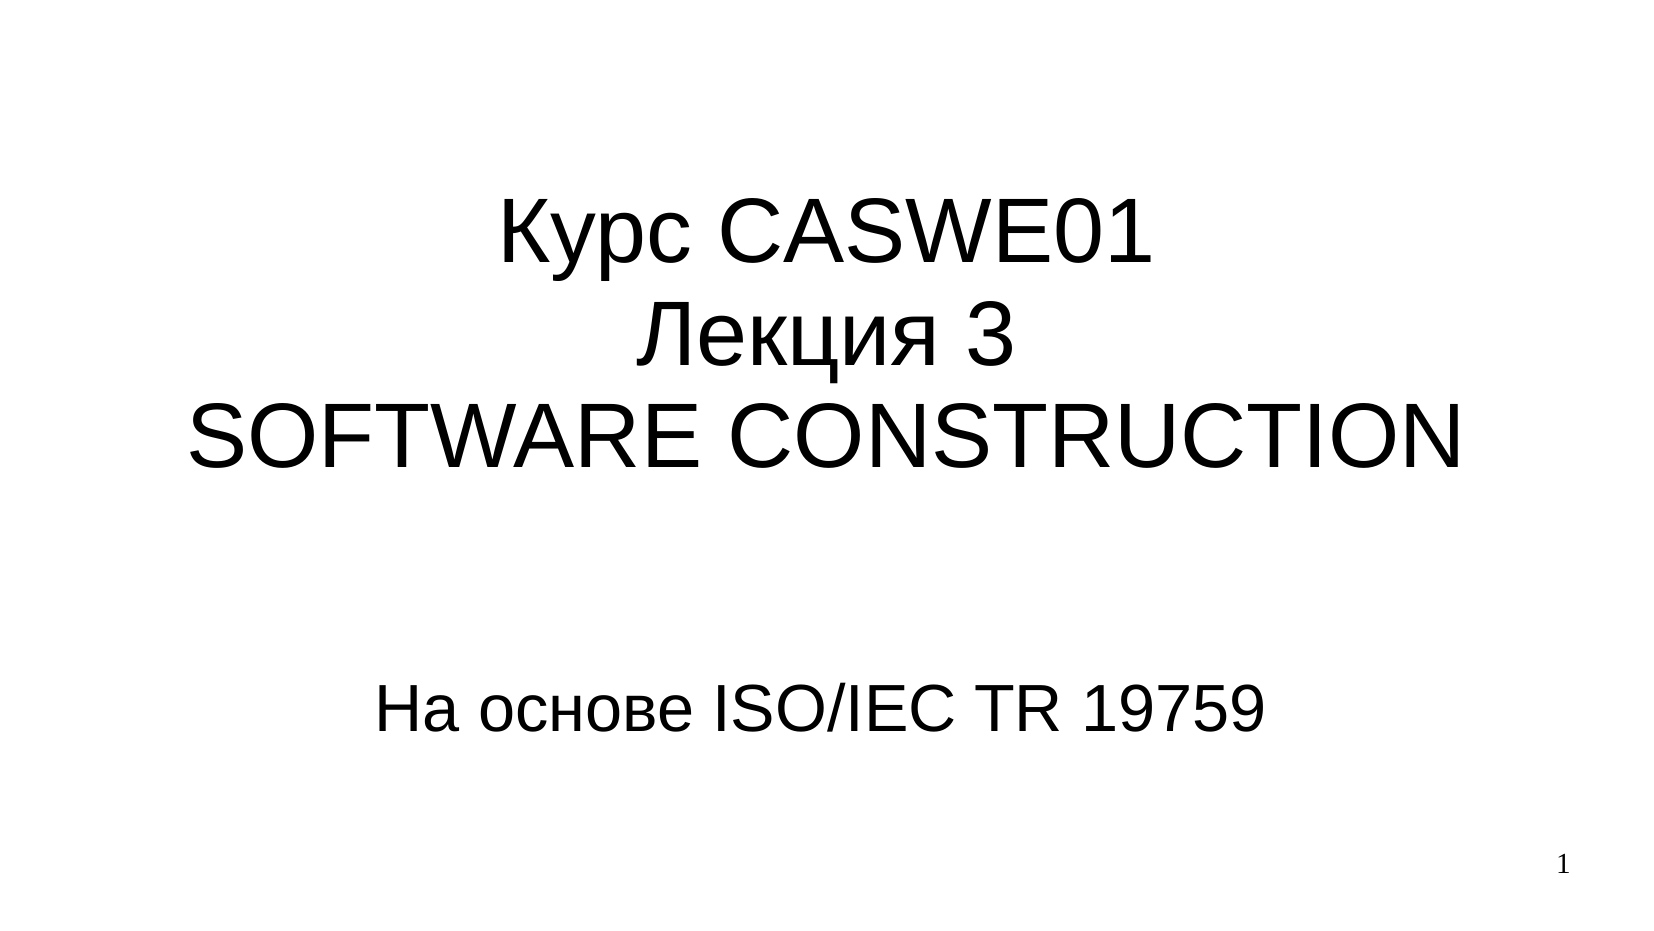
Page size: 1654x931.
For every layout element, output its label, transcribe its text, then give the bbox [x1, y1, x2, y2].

subtitle На основе ISO/IEC TR 19759 [76, 561, 1565, 857]
title Курс CASWE01 Лекция 3 SOFTWARE CONSTRUCTION [29, 76, 1625, 591]
